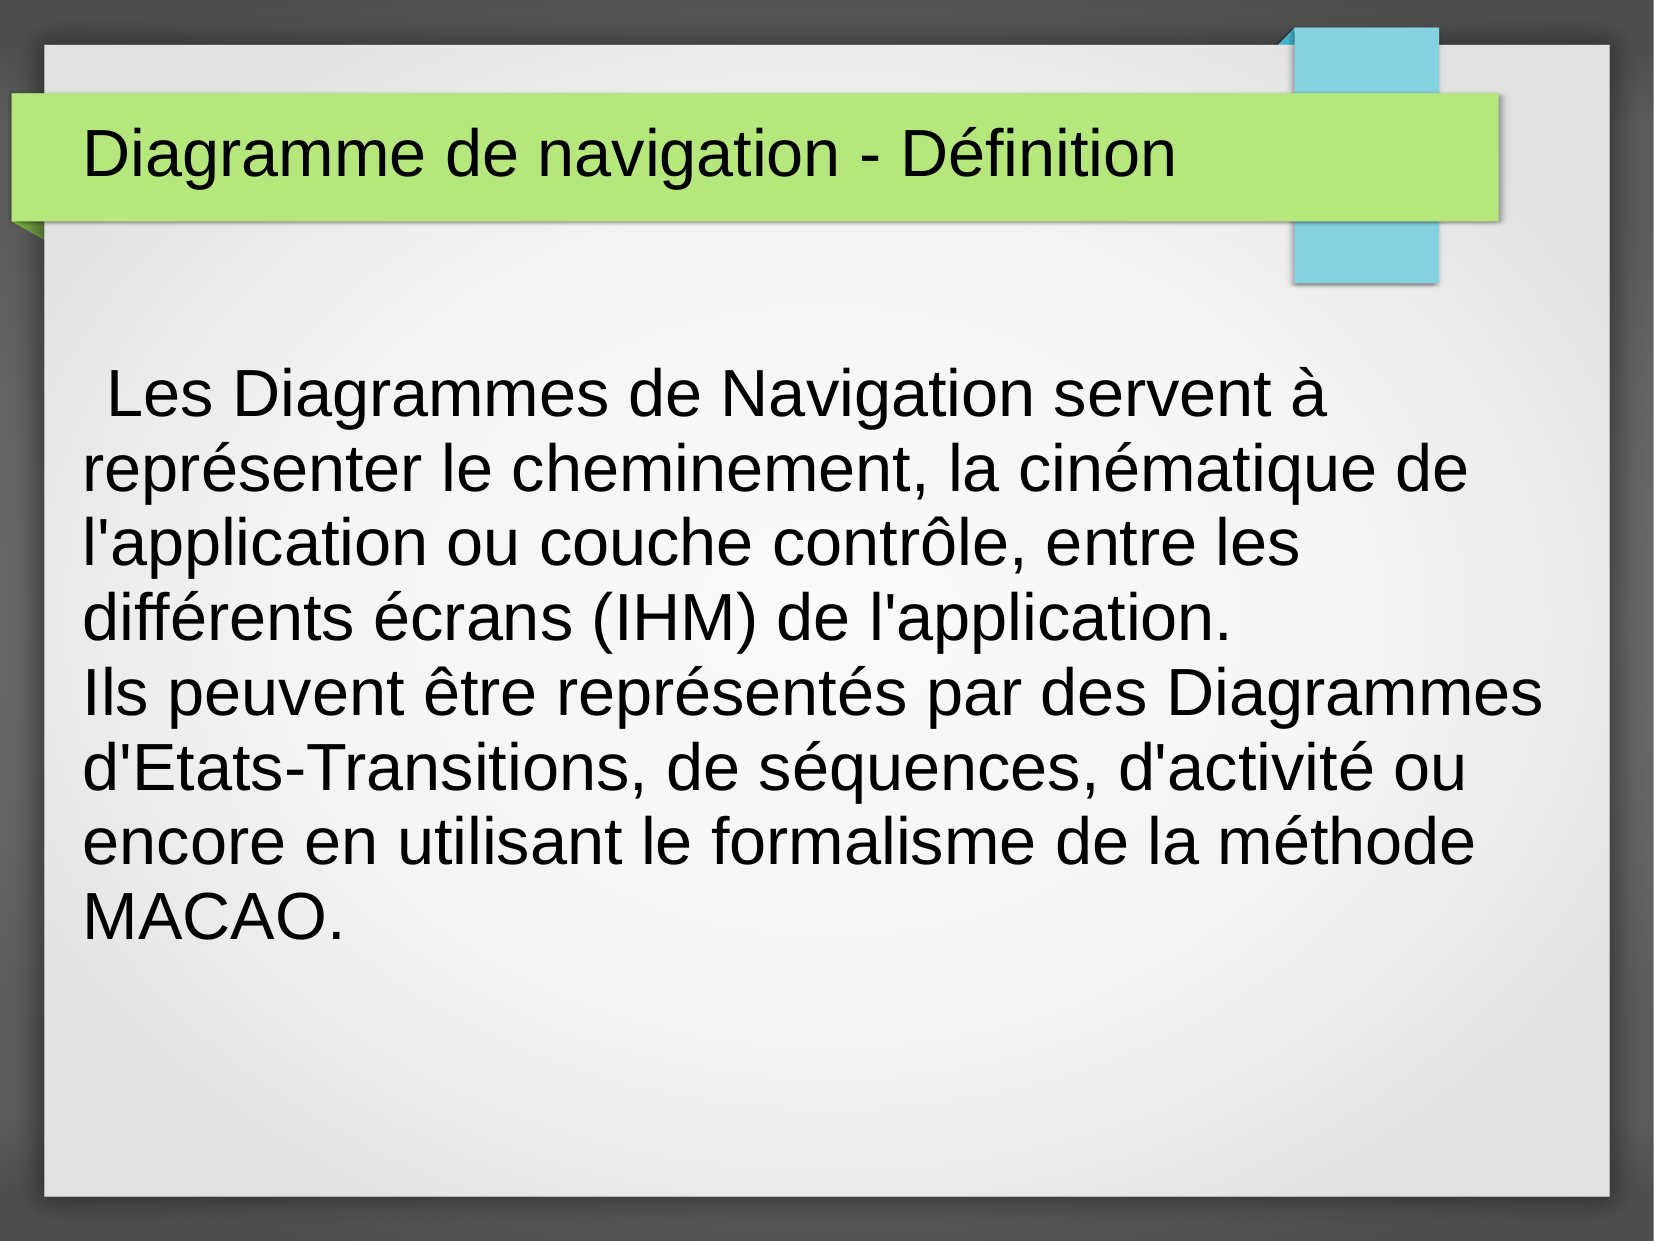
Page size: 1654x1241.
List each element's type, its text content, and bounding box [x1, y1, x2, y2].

title Diagramme de navigation - Définition [82, 94, 1264, 213]
subtitle Les Diagrammes de Navigation servent à représenter le cheminement, la cinématique de l'application ou couche contrôle, entre les différents écrans (IHM) de l'application. Ils peuvent être représentés par des Diagrammes d'Etats-Transitions, de séquences, d'activité ou encore en utilisant le formalisme de la méthode MACAO. [82, 295, 1571, 1015]
picture [0, 0, 1654, 1241]
